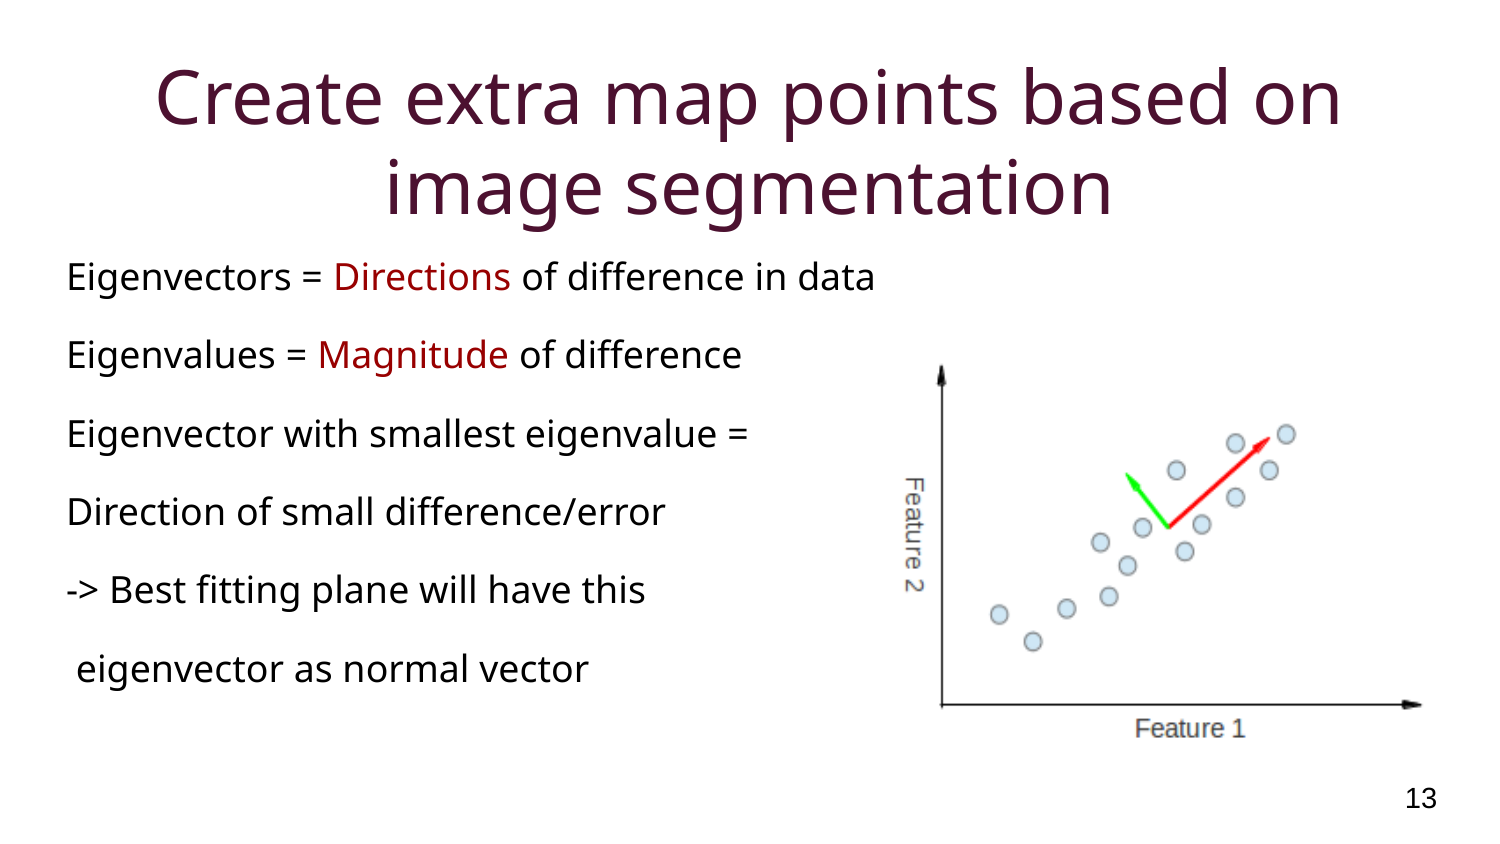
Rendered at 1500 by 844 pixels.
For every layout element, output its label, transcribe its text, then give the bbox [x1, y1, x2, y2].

list Eigenvectors = Directions of difference in data Eigenvalues = Magnitude of difference Eigenvector with smallest eigenvalue = Direction of small difference/error -> Best fitting plane will have this eigenvector as normal vector [51, 238, 1449, 792]
title Create extra map points based on image segmentation [51, 34, 1449, 137]
picture [887, 338, 1462, 753]
slide_number <number> [1389, 764, 1480, 830]
